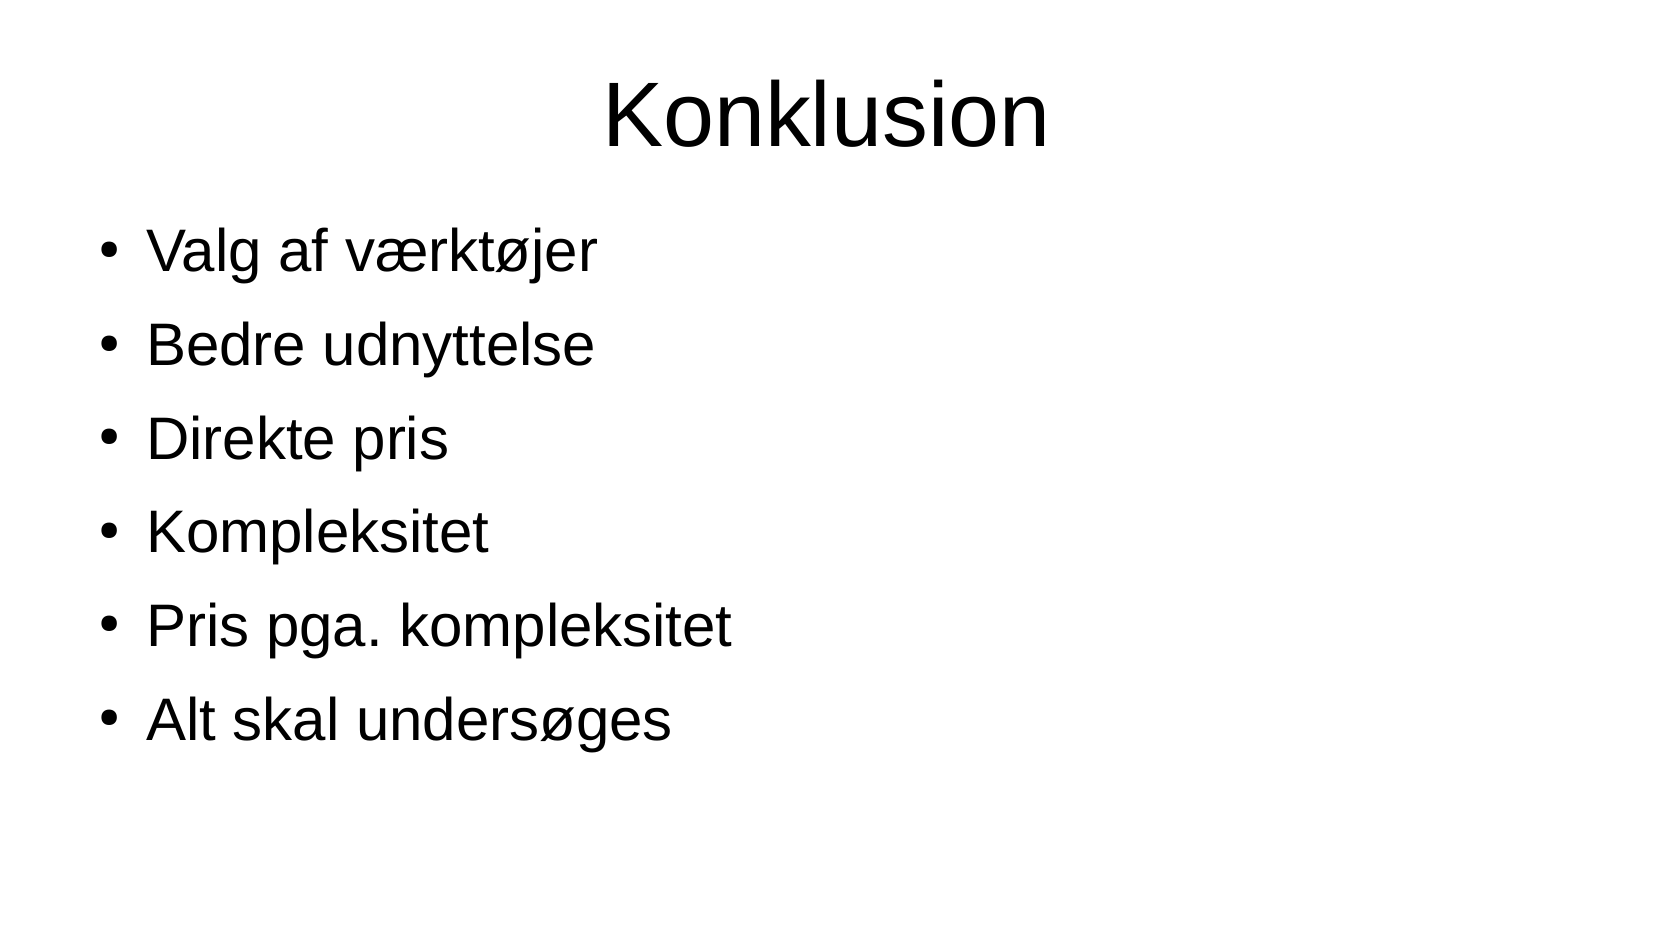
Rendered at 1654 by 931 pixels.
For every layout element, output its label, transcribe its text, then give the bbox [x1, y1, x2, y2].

title Konklusion [82, 37, 1571, 193]
list Valg af værktøjer Bedre udnyttelse Direkte pris Kompleksitet Pris pga. kompleksitet Alt skal undersøges [82, 217, 1571, 758]
